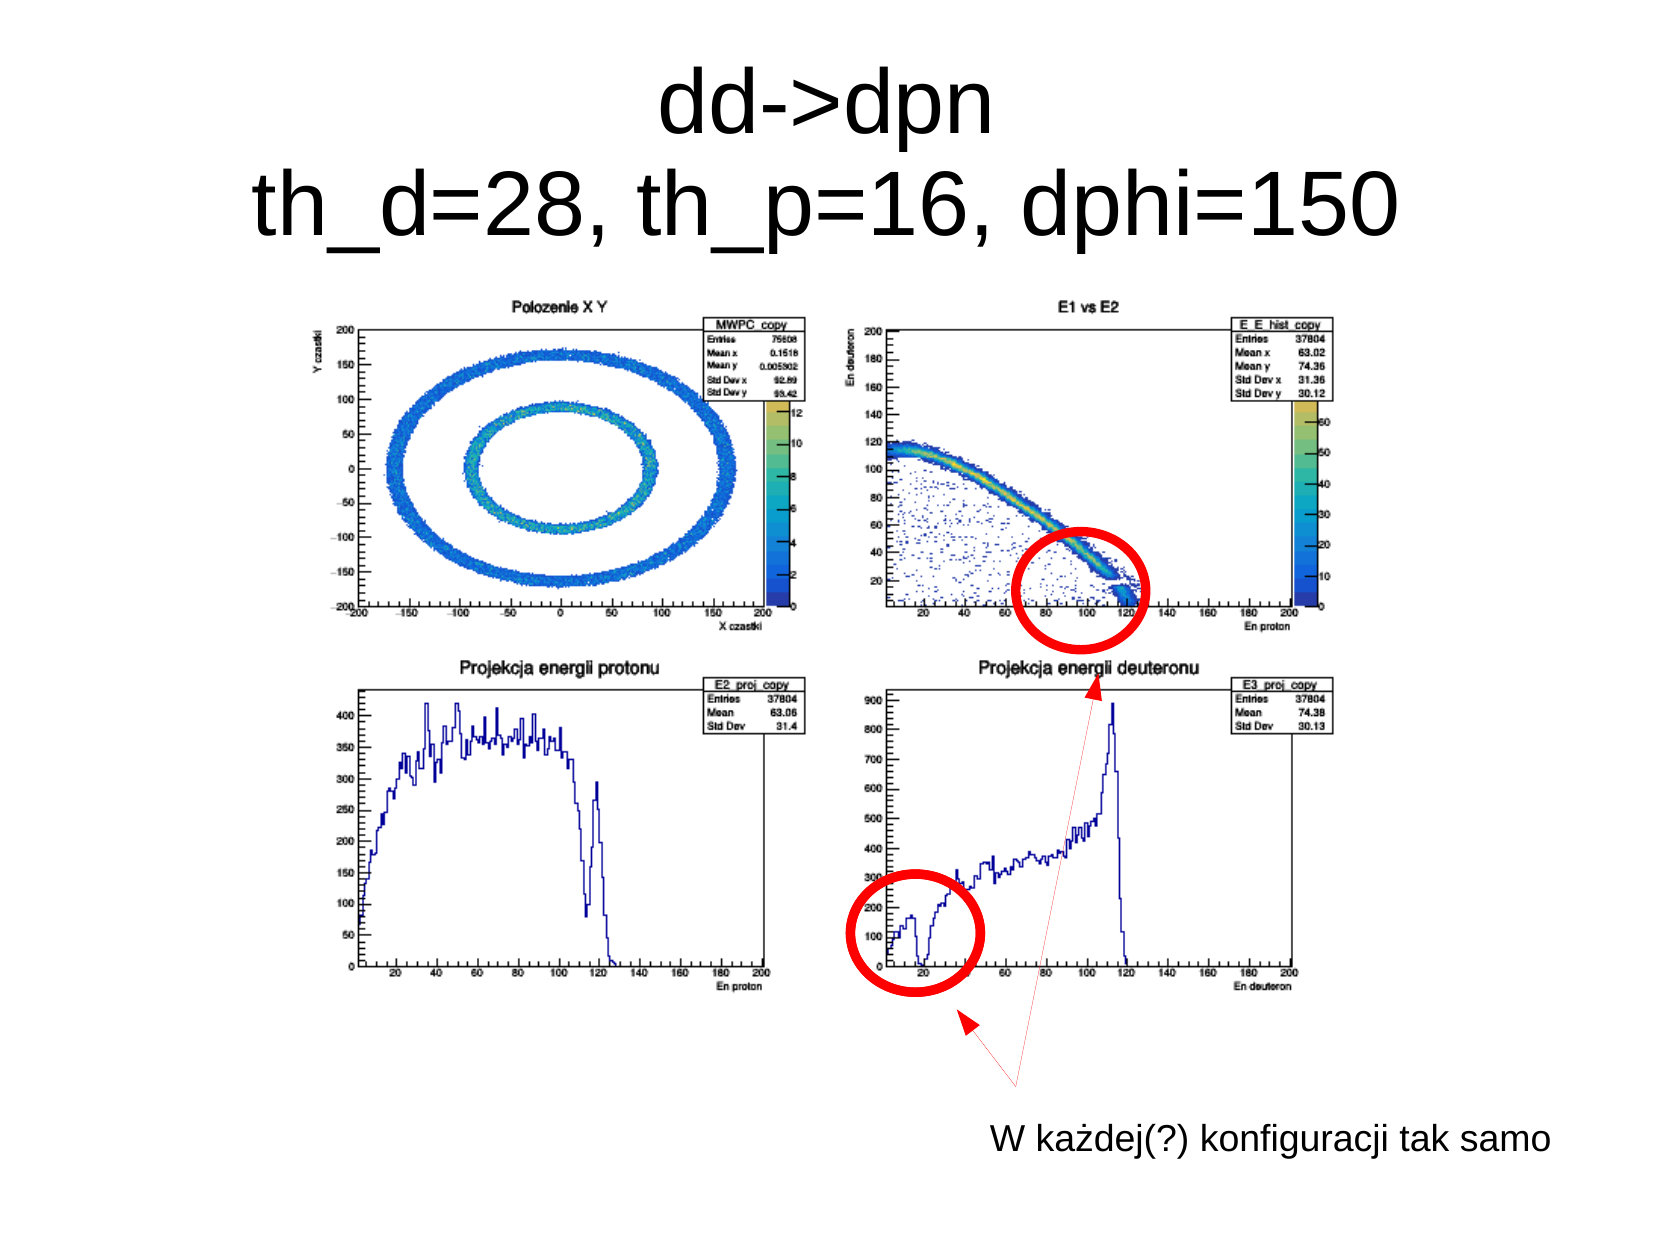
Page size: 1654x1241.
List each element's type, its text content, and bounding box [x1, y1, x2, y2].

text_box W każdej(?) konfiguracji tak samo [974, 1110, 1567, 1168]
picture [299, 290, 1355, 1010]
title dd->dpn th_d=28, th_p=16, dphi=150 [82, 49, 1571, 257]
